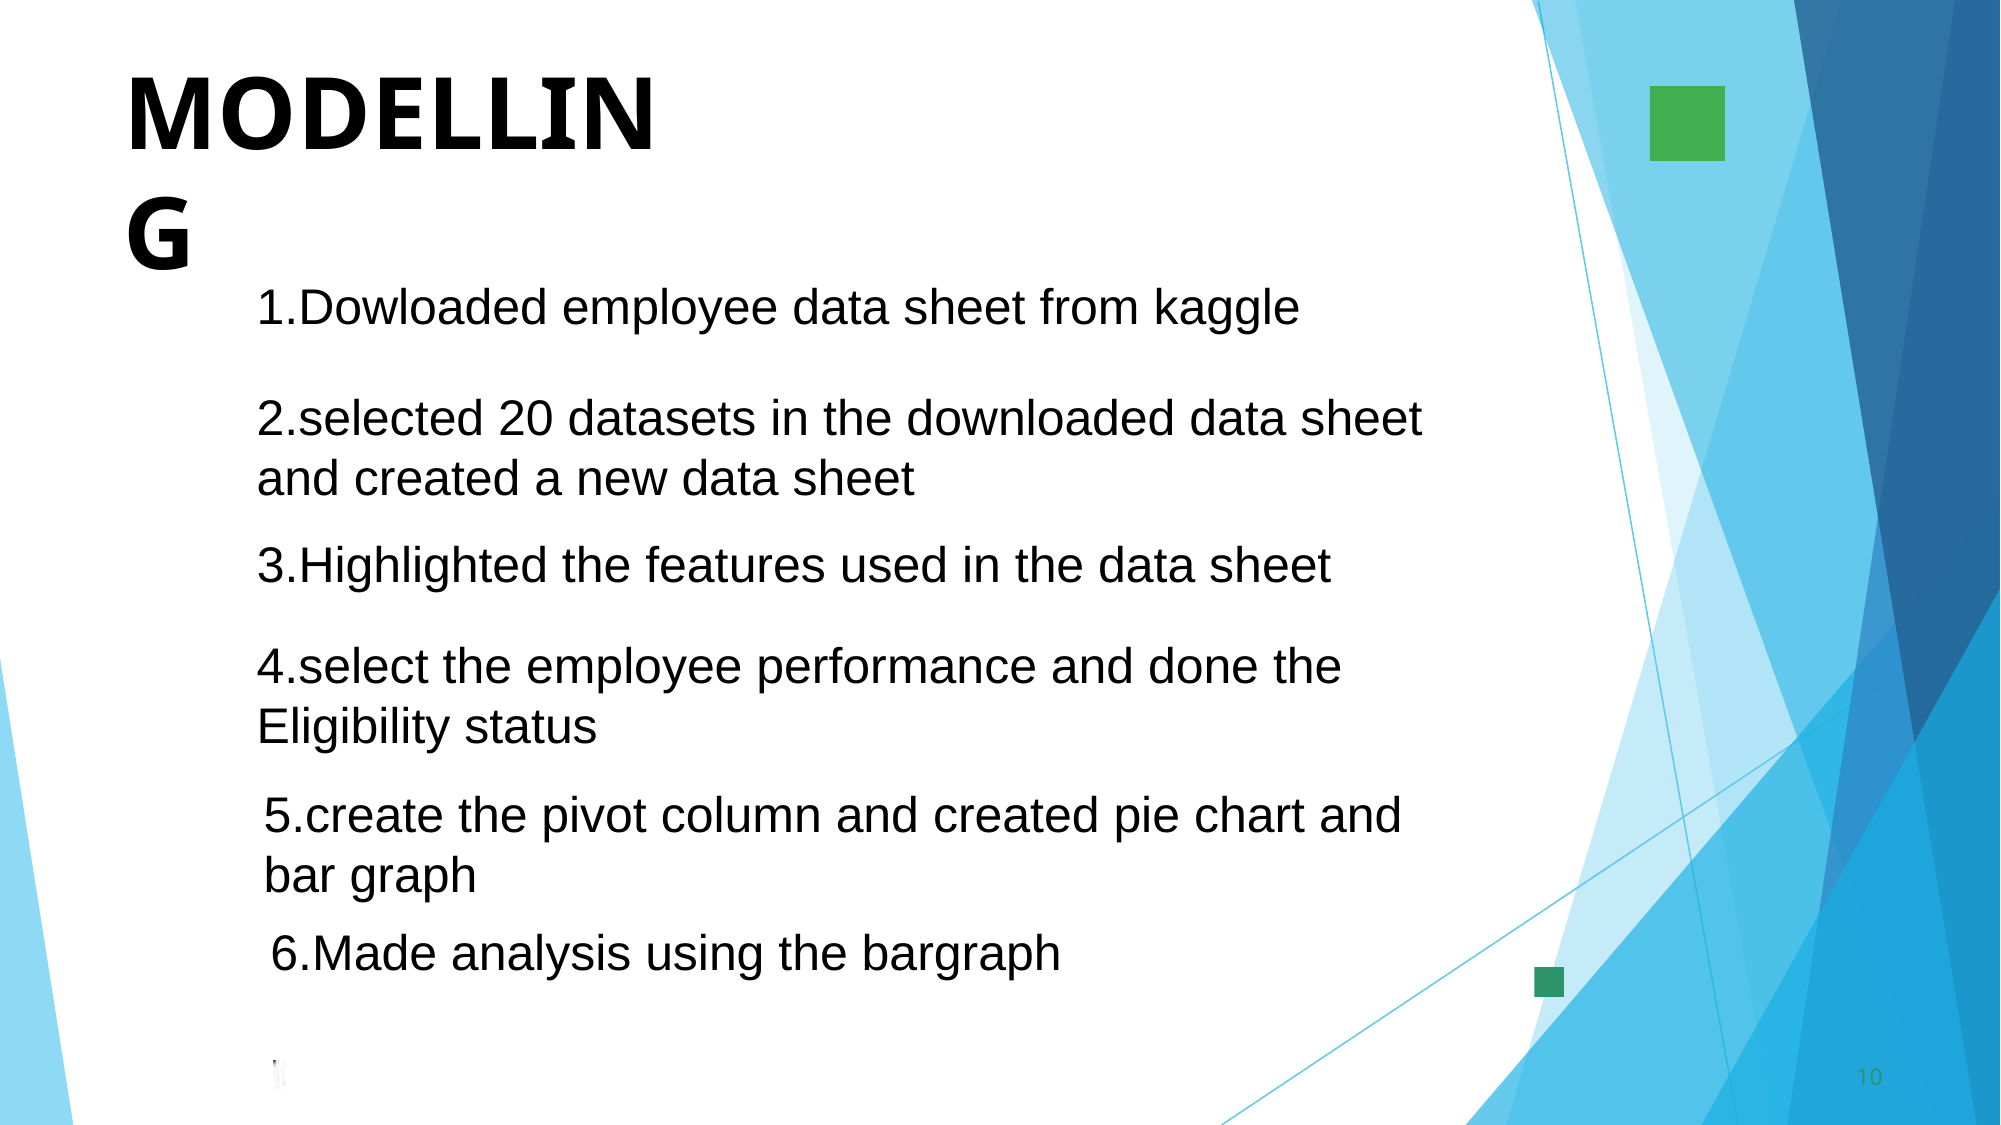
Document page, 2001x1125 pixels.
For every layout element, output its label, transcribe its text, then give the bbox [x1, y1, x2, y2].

text_box <number> [1849, 1061, 1888, 1095]
picture [273, 1060, 286, 1090]
text_box 5.create the pivot column and created pie chart and bar graph [248, 774, 1421, 957]
text_box MODELLING [121, 47, 664, 290]
text_box 2.selected 20 datasets in the downloaded data sheet and created a new data sheet [241, 377, 1485, 540]
text_box [1534, 967, 1564, 997]
text_box 3.Highlighted the features used in the data sheet [242, 524, 1464, 793]
text_box 1.Dowloaded employee data sheet from kaggle [241, 266, 1341, 377]
text_box 4.select the employee performance and done the Eligibility status [241, 626, 1388, 775]
text_box 6.Made analysis using the bargraph [255, 913, 1296, 1057]
text_box [1649, 86, 1725, 161]
